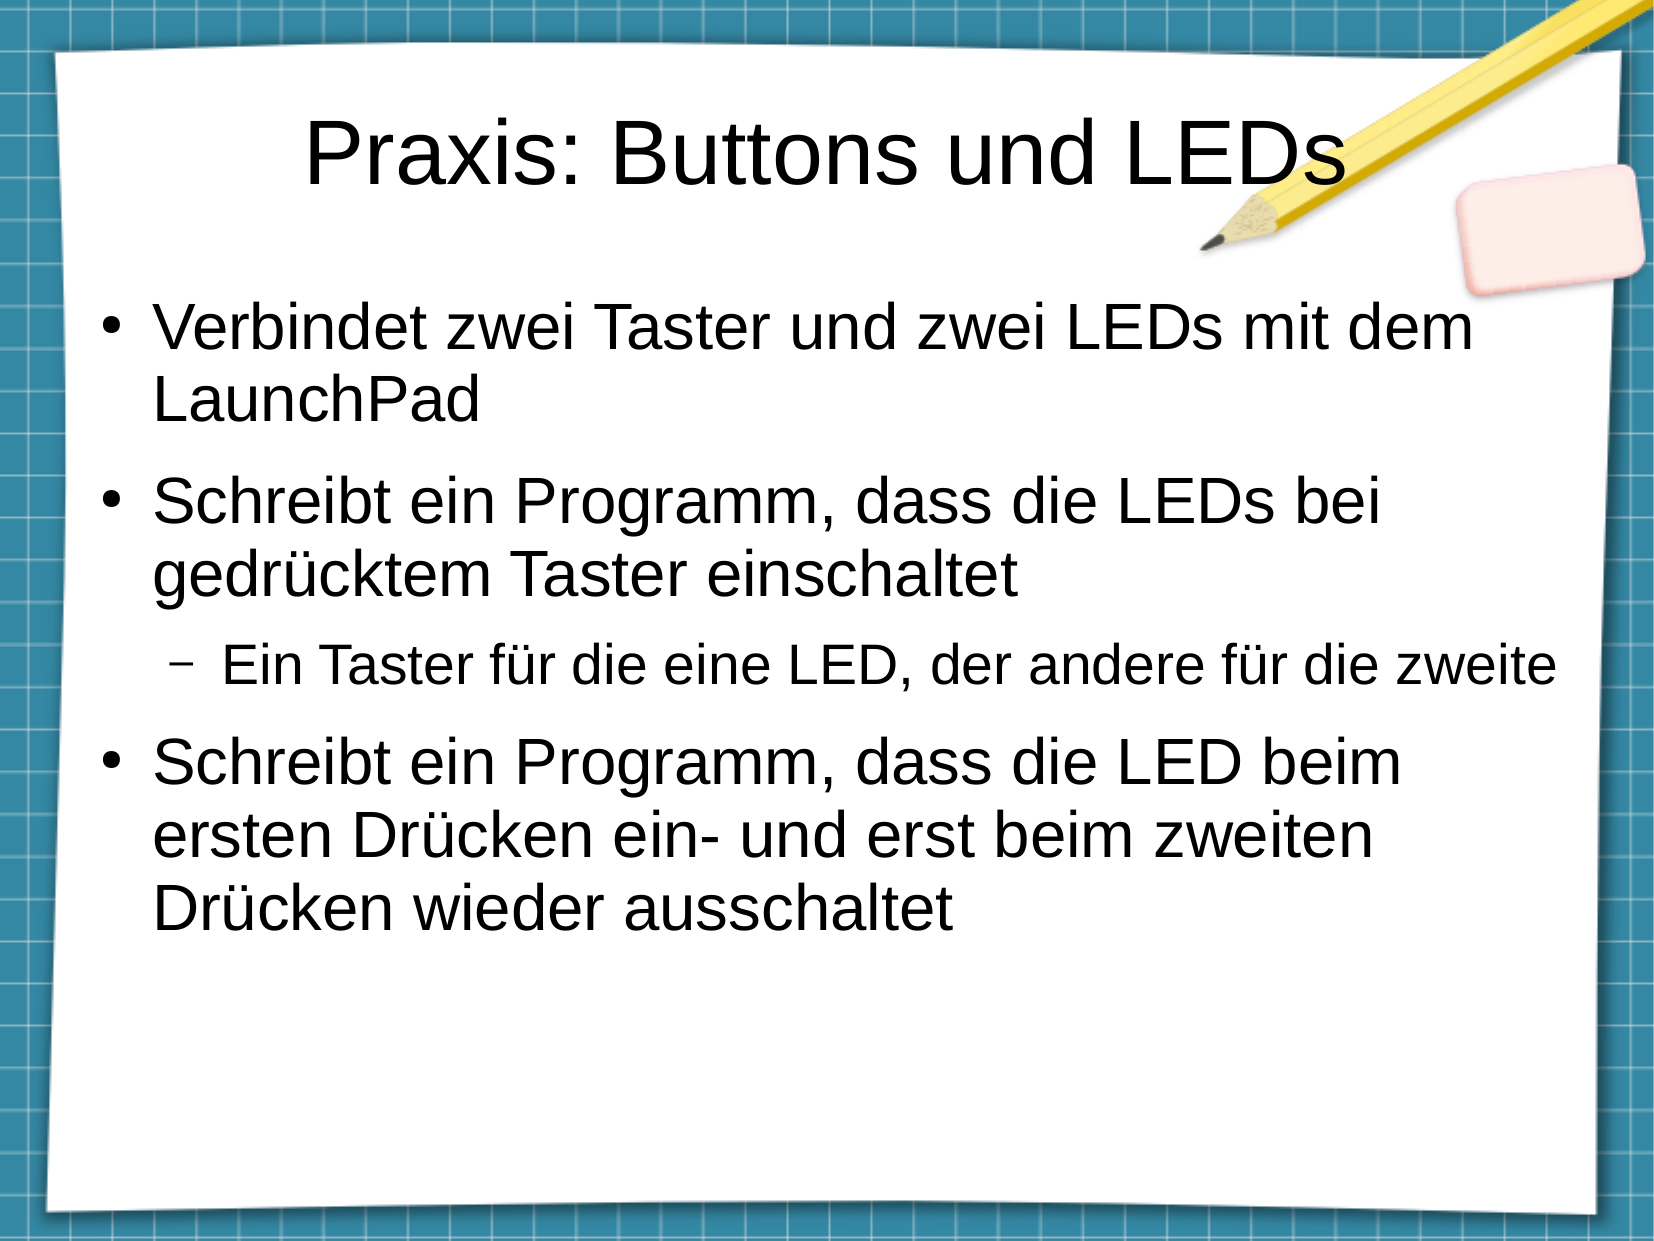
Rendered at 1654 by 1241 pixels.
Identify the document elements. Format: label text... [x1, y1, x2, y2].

list Verbindet zwei Taster und zwei LEDs mit dem LaunchPad Schreibt ein Programm, dass die LEDs bei gedrücktem Taster einschaltet Ein Taster für die eine LED, der andere für die zweite Schreibt ein Programm, dass die LED beim ersten Drücken ein- und erst beim zweiten Drücken wieder ausschaltet [82, 290, 1571, 1010]
title Praxis: Buttons und LEDs [82, 49, 1571, 257]
picture [0, 0, 1654, 1241]
